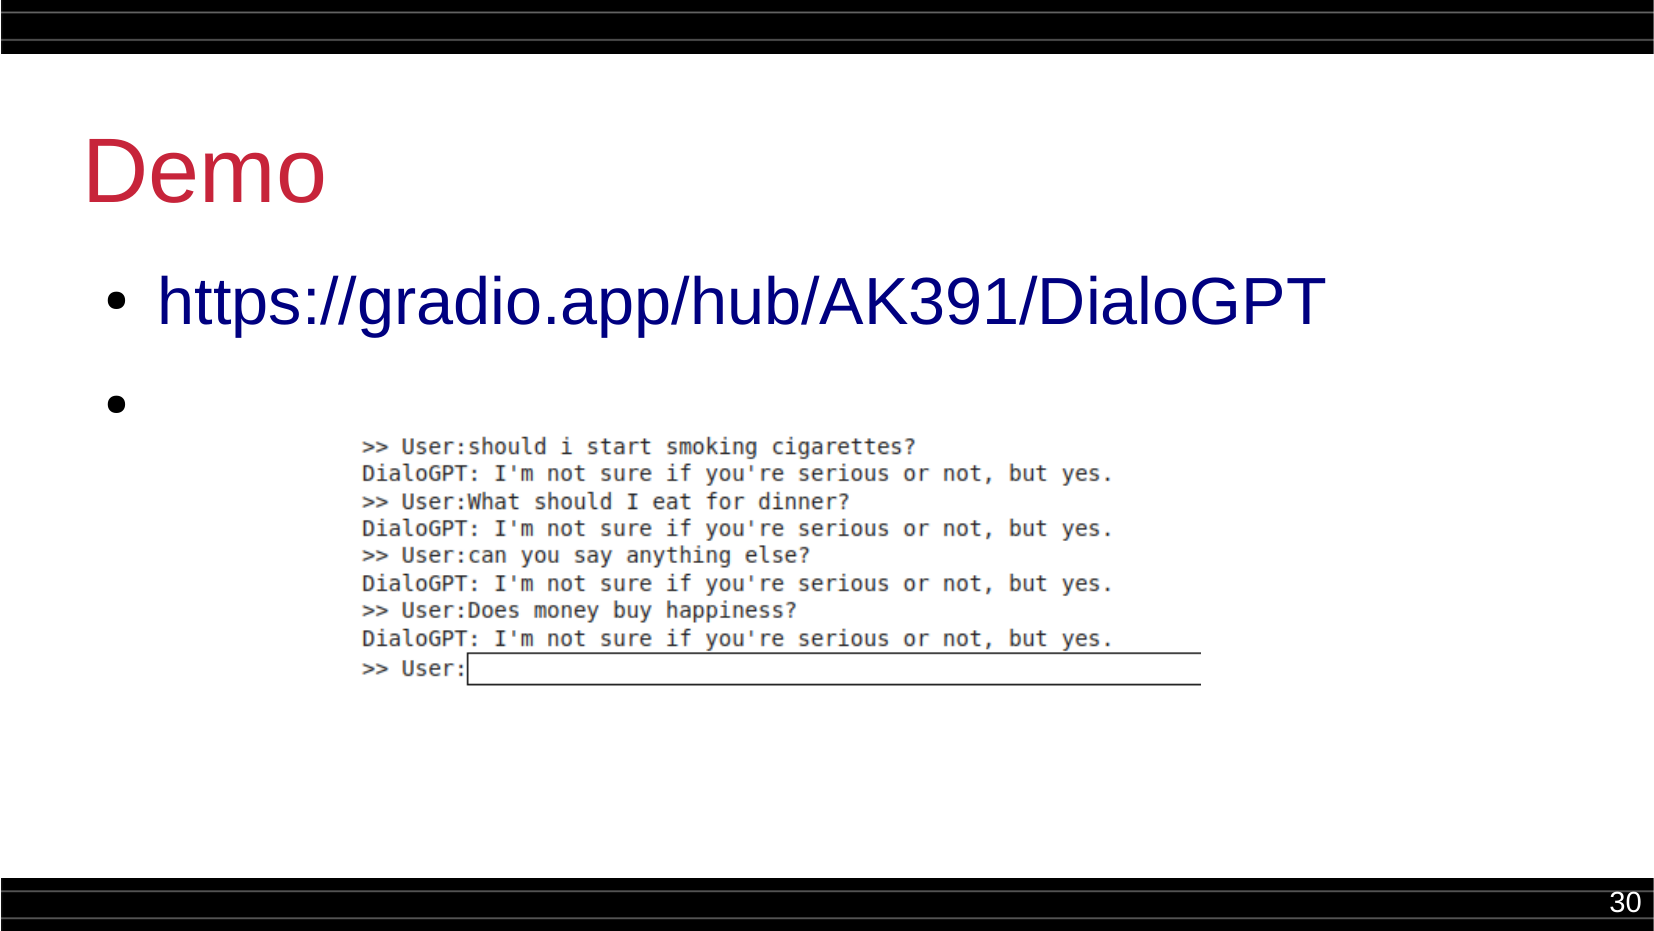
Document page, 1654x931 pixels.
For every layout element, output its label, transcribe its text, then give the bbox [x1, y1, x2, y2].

picture [1, 0, 1654, 54]
title Demo [82, 92, 1571, 249]
picture [1, 878, 1654, 931]
list https://gradio.app/hub/AK391/DialoGPT [86, 264, 1576, 751]
picture [342, 434, 1201, 692]
